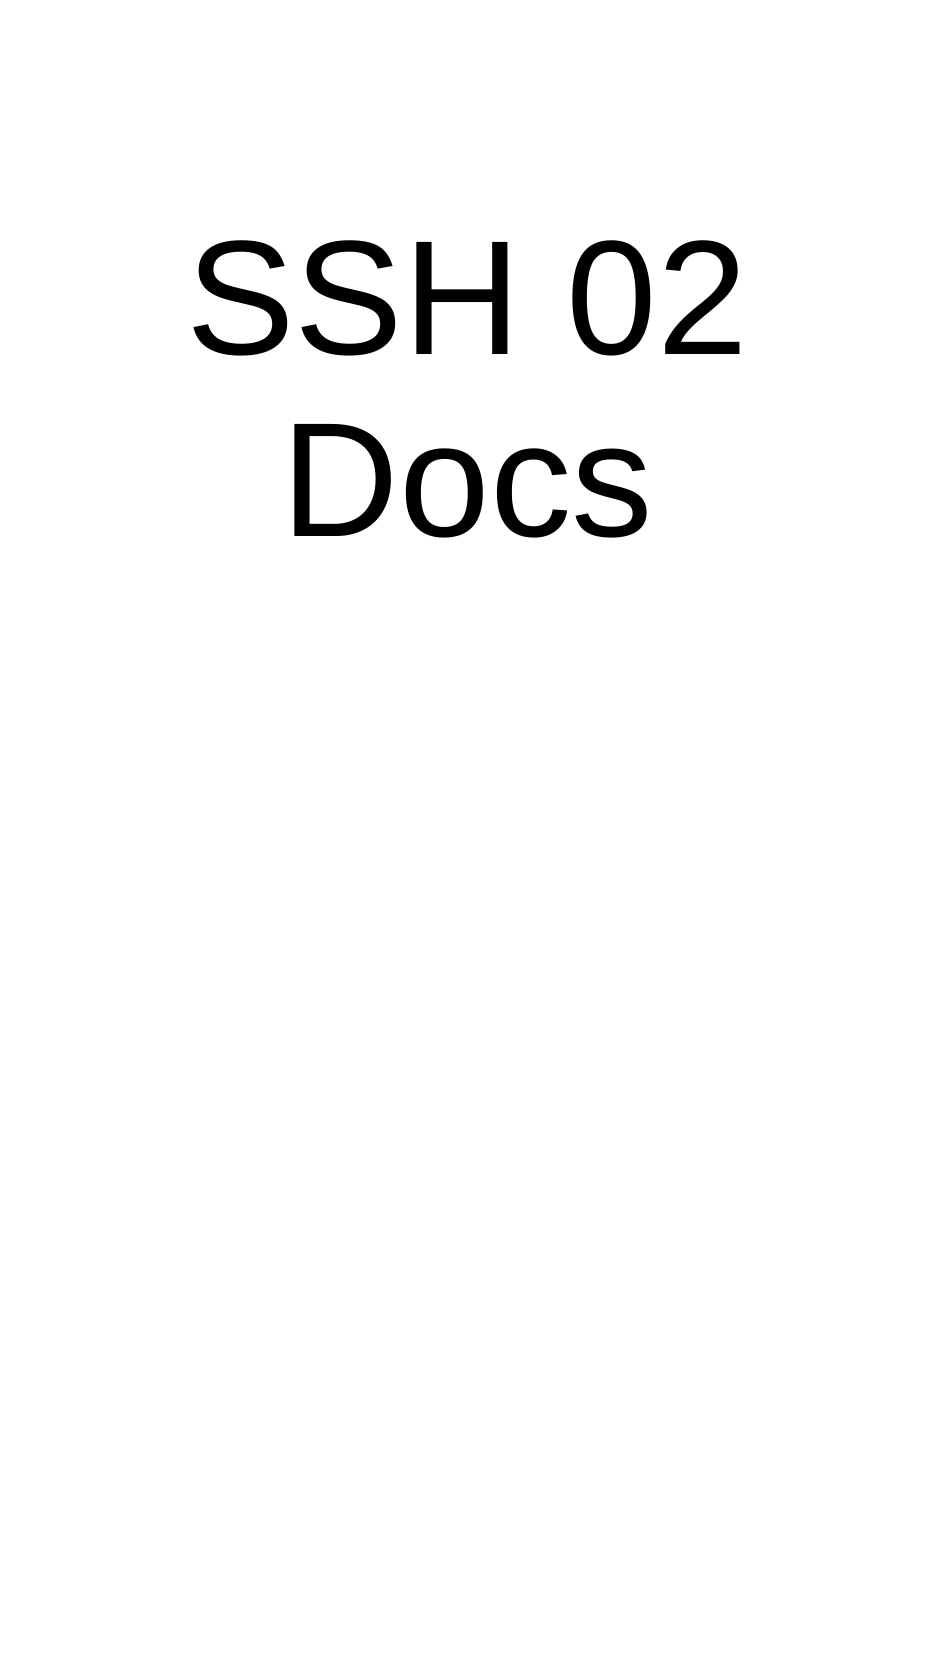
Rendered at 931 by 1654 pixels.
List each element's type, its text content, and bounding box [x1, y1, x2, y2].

title SSH 02 Docs [48, 206, 886, 571]
